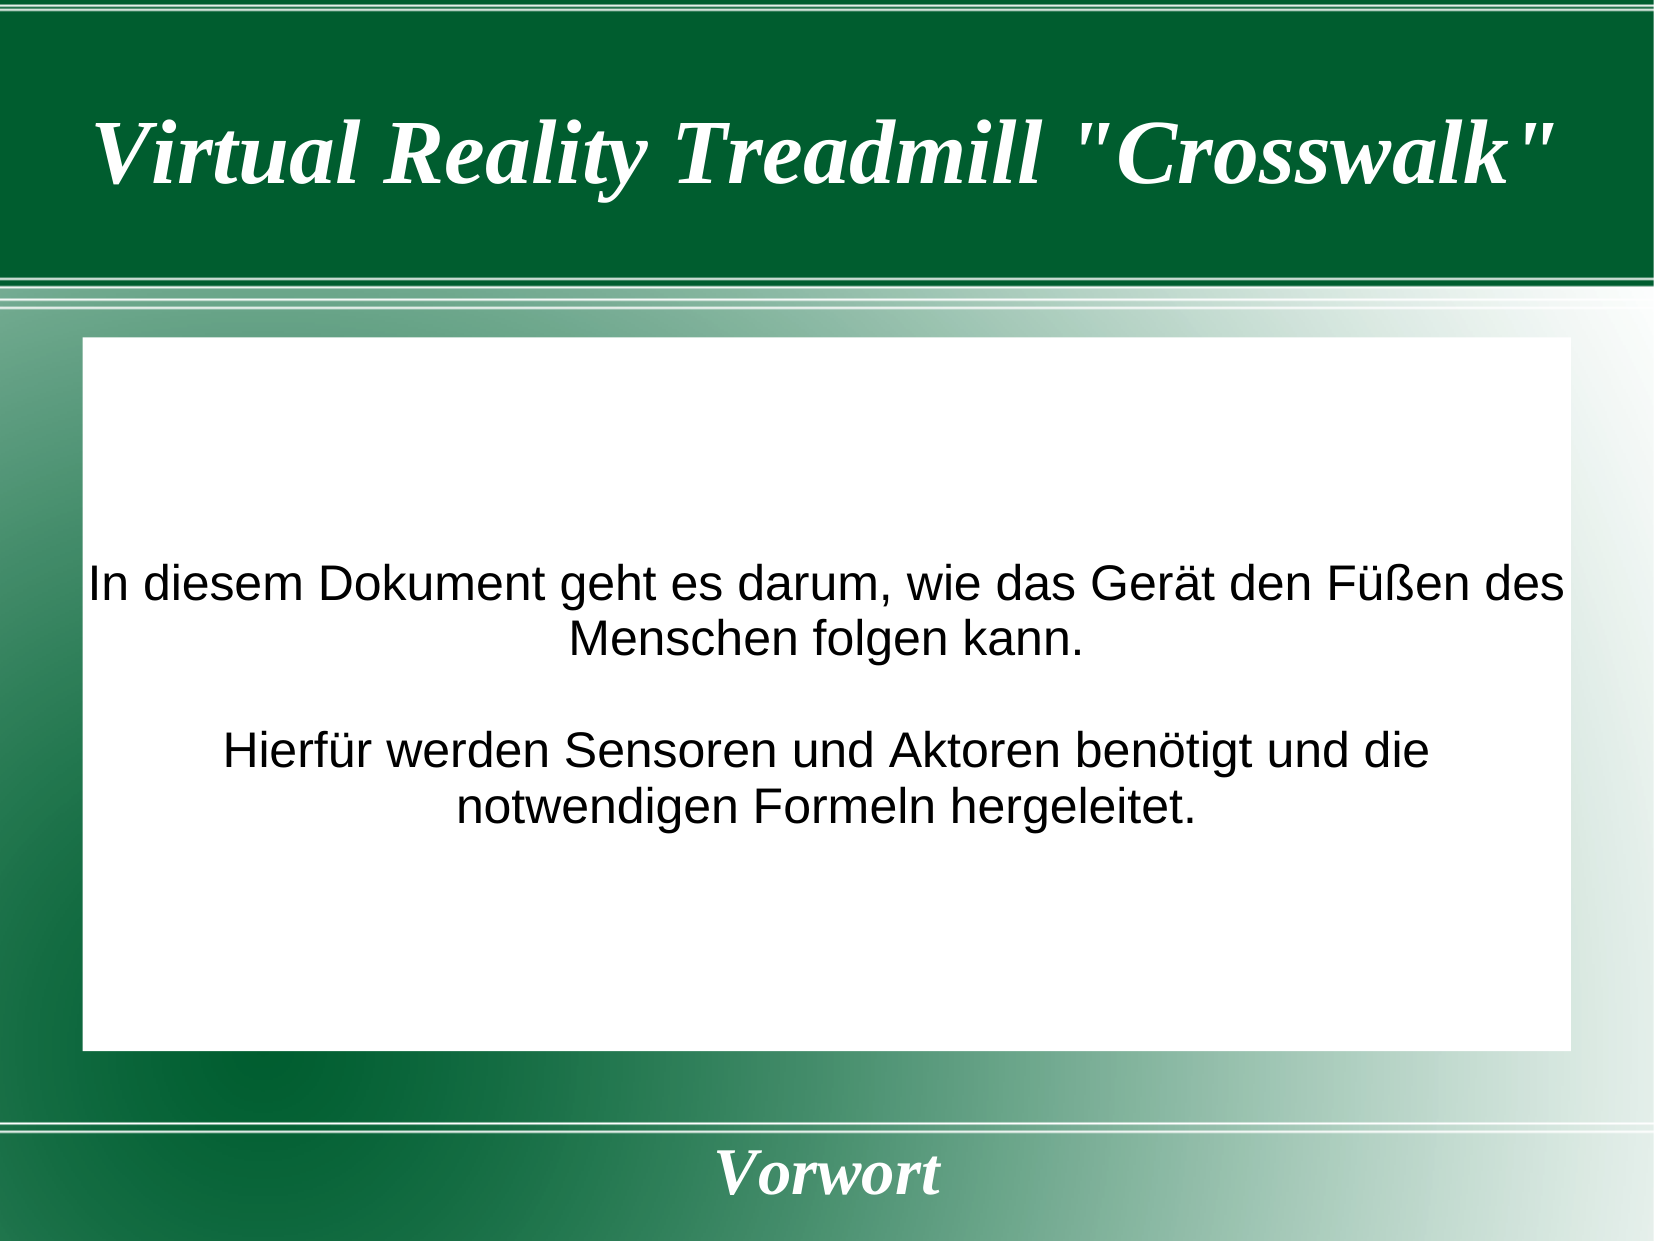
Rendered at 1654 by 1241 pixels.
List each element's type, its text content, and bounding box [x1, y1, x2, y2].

picture [0, 0, 1654, 1241]
subtitle In diesem Dokument geht es darum, wie das Gerät den Füßen des Menschen folgen kann. Hierfür werden Sensoren und Aktoren benötigt und die notwendigen Formeln hergeleitet. [82, 337, 1571, 1052]
title Virtual Reality Treadmill "Crosswalk" [82, 49, 1571, 257]
title Vorwort [11, 1068, 1642, 1241]
